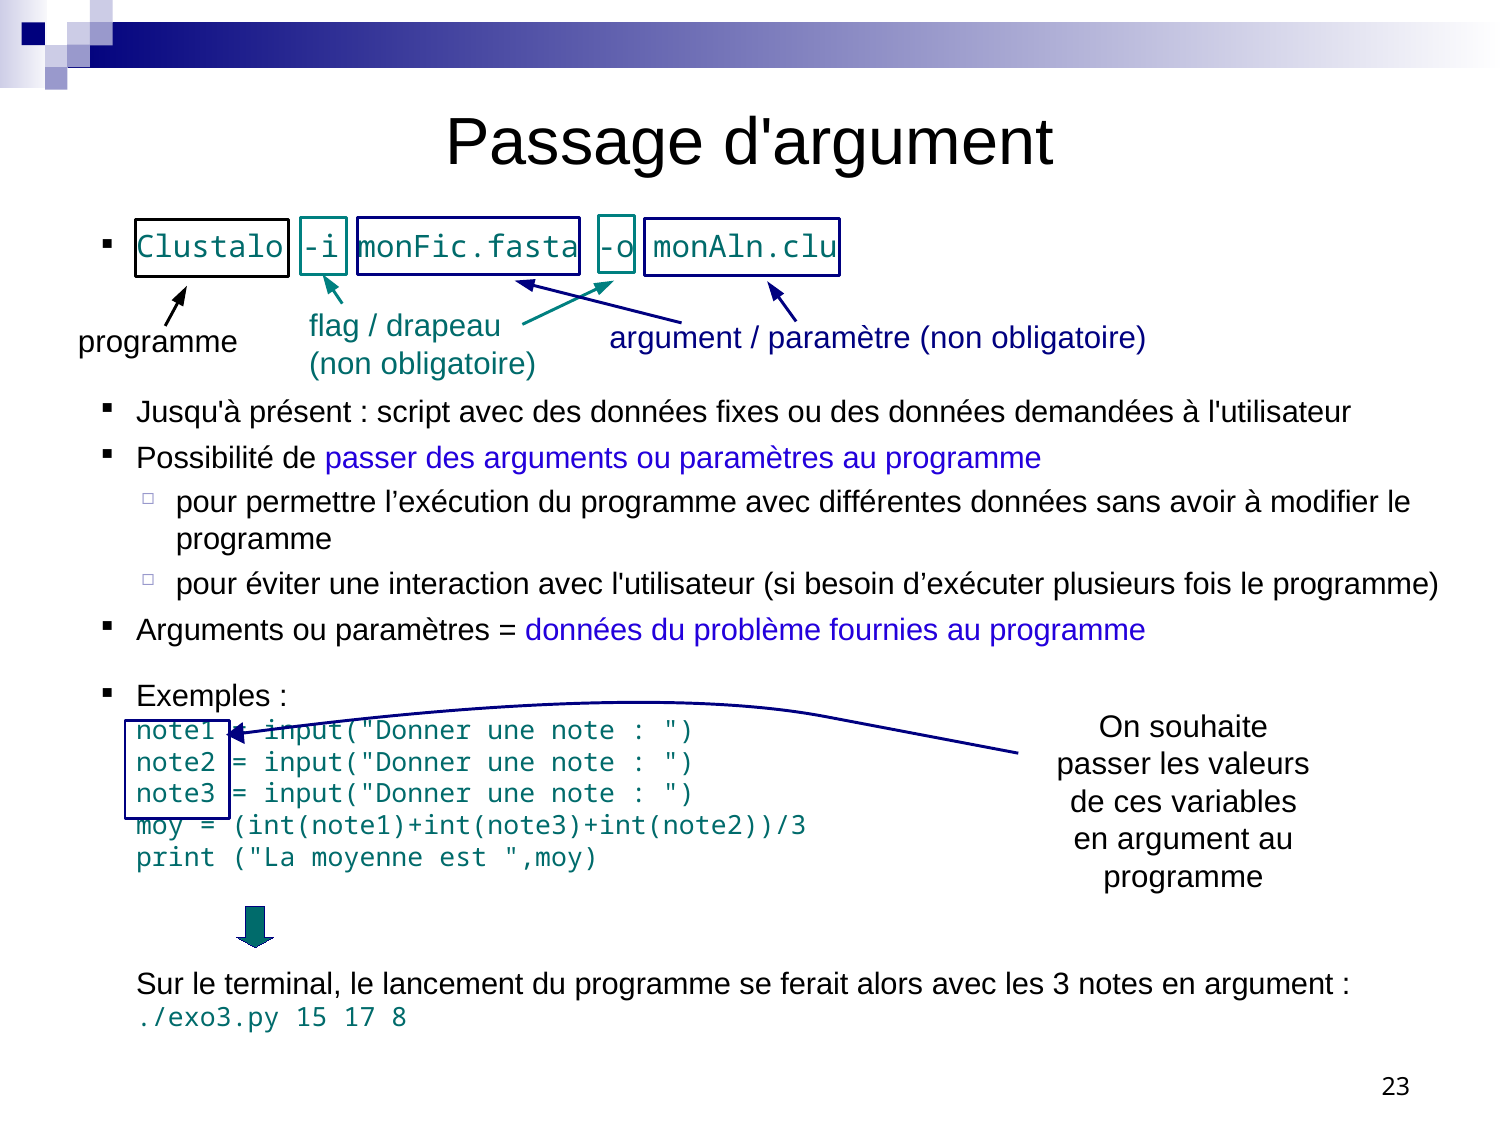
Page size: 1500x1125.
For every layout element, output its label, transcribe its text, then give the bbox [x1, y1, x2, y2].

text_box flag / drapeau (non obligatoire) [294, 298, 615, 388]
text_box [236, 906, 274, 948]
text_box On souhaite passer les valeurs de ces variables en argument au programme [1041, 699, 1329, 902]
text_box argument / paramètre (non obligatoire) [594, 310, 1188, 363]
list Clustalo -i monFic.fasta -o monAln.clu Jusqu'à présent : script avec des données fixes ou des données demandées à l'utilisateur Possibilité de passer des arguments ou paramètres au programme pour permettre l’exécution du programme avec différentes données sans avoir à modifier le programme pour éviter une interaction avec l'utilisateur (si besoin d’exécuter plusieurs fois le programme) Arguments ou paramètres = données du problème fournies au programme Exemples : note1 = input("Donner une note : ") note2 = input("Donner une note : ") note3 = input("Donner une note : ") moy = (int(note1)+int(note3)+int(note2))/3 print ("La moyenne est ",moy) Sur le terminal, le lancement du programme se ferait alors avec les 3 notes en argument : ./exo3.py 15 17 8 [86, 219, 1475, 1079]
title Passage d'argument [75, 69, 1426, 207]
text_box programme [63, 313, 293, 367]
